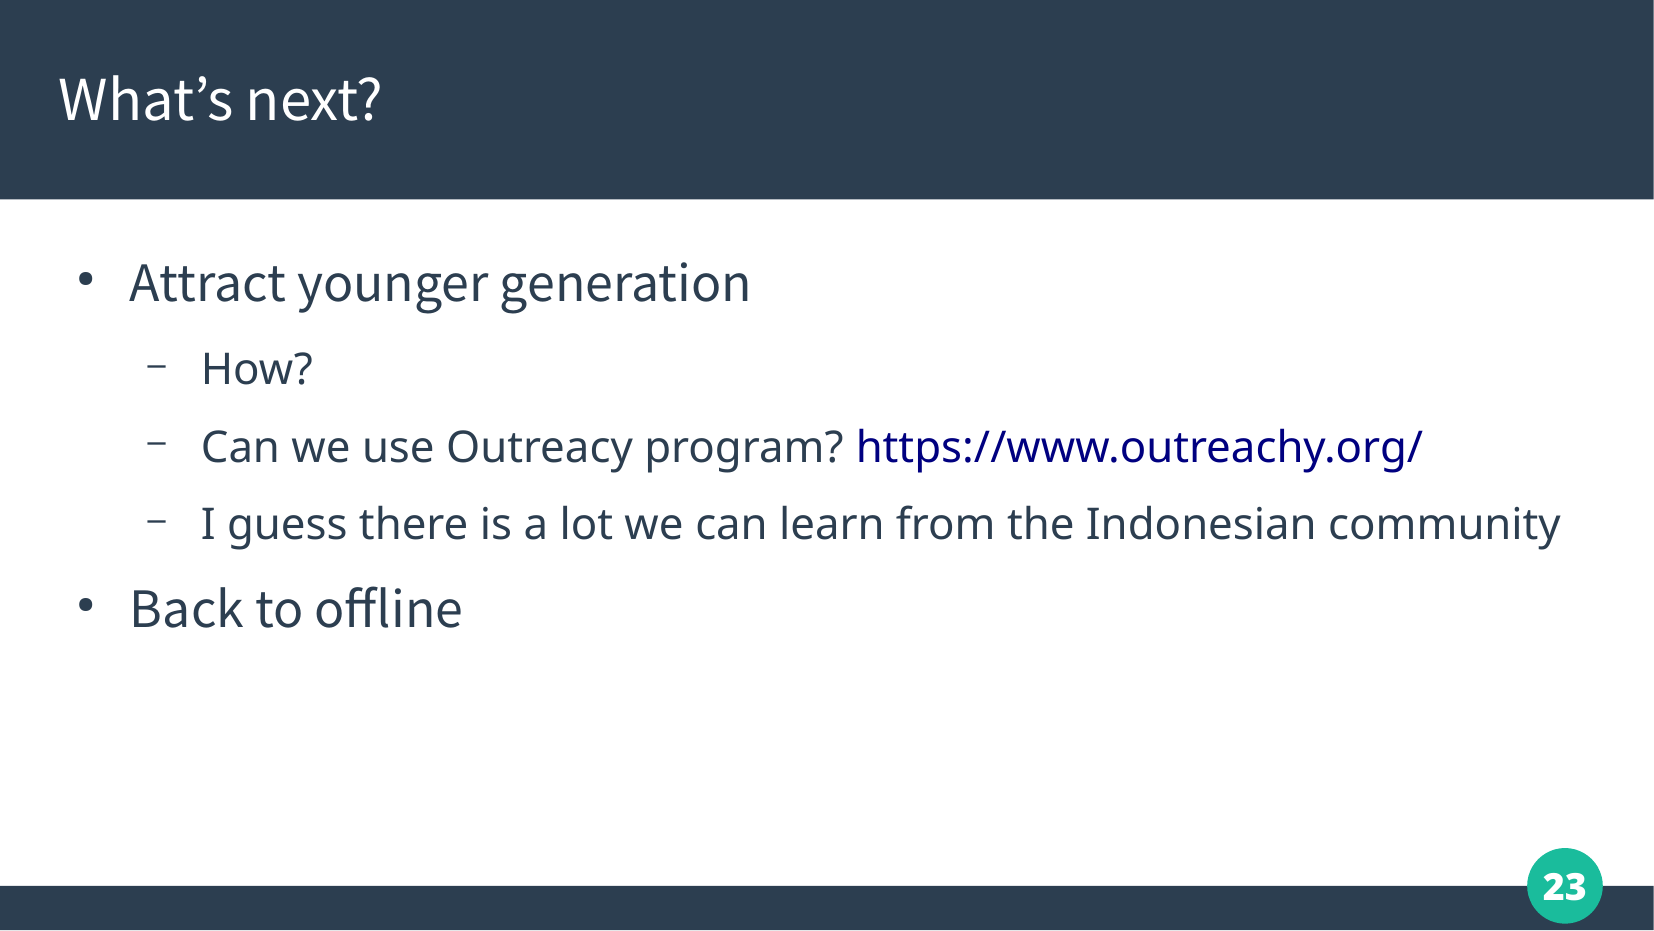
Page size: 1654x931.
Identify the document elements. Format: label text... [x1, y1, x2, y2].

list Attract younger generation How? Can we use Outreacy program? https://www.outreachy.org/ I guess there is a lot we can learn from the Indonesian community Back to offline [59, 243, 1595, 864]
title What’s next? [59, 37, 1595, 155]
